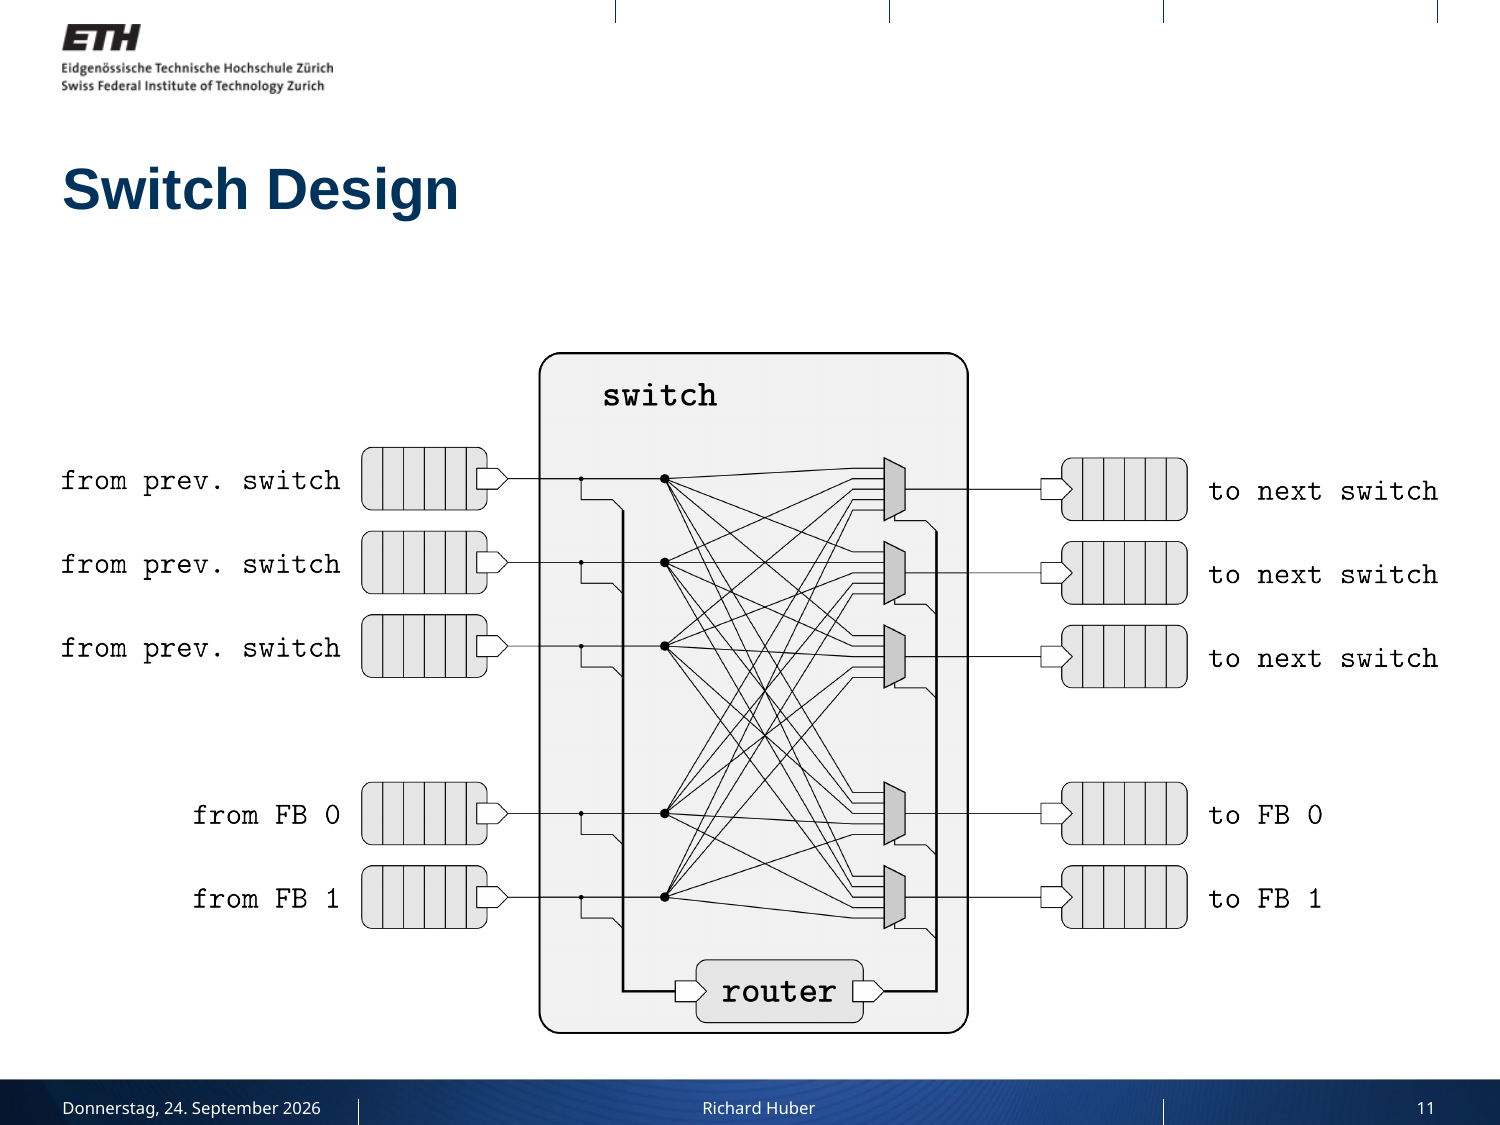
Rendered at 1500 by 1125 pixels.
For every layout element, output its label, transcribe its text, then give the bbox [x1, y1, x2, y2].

picture [62, 24, 333, 94]
picture [0, 1078, 1500, 1125]
picture [62, 319, 1438, 1067]
title Switch Design [62, 157, 1438, 296]
